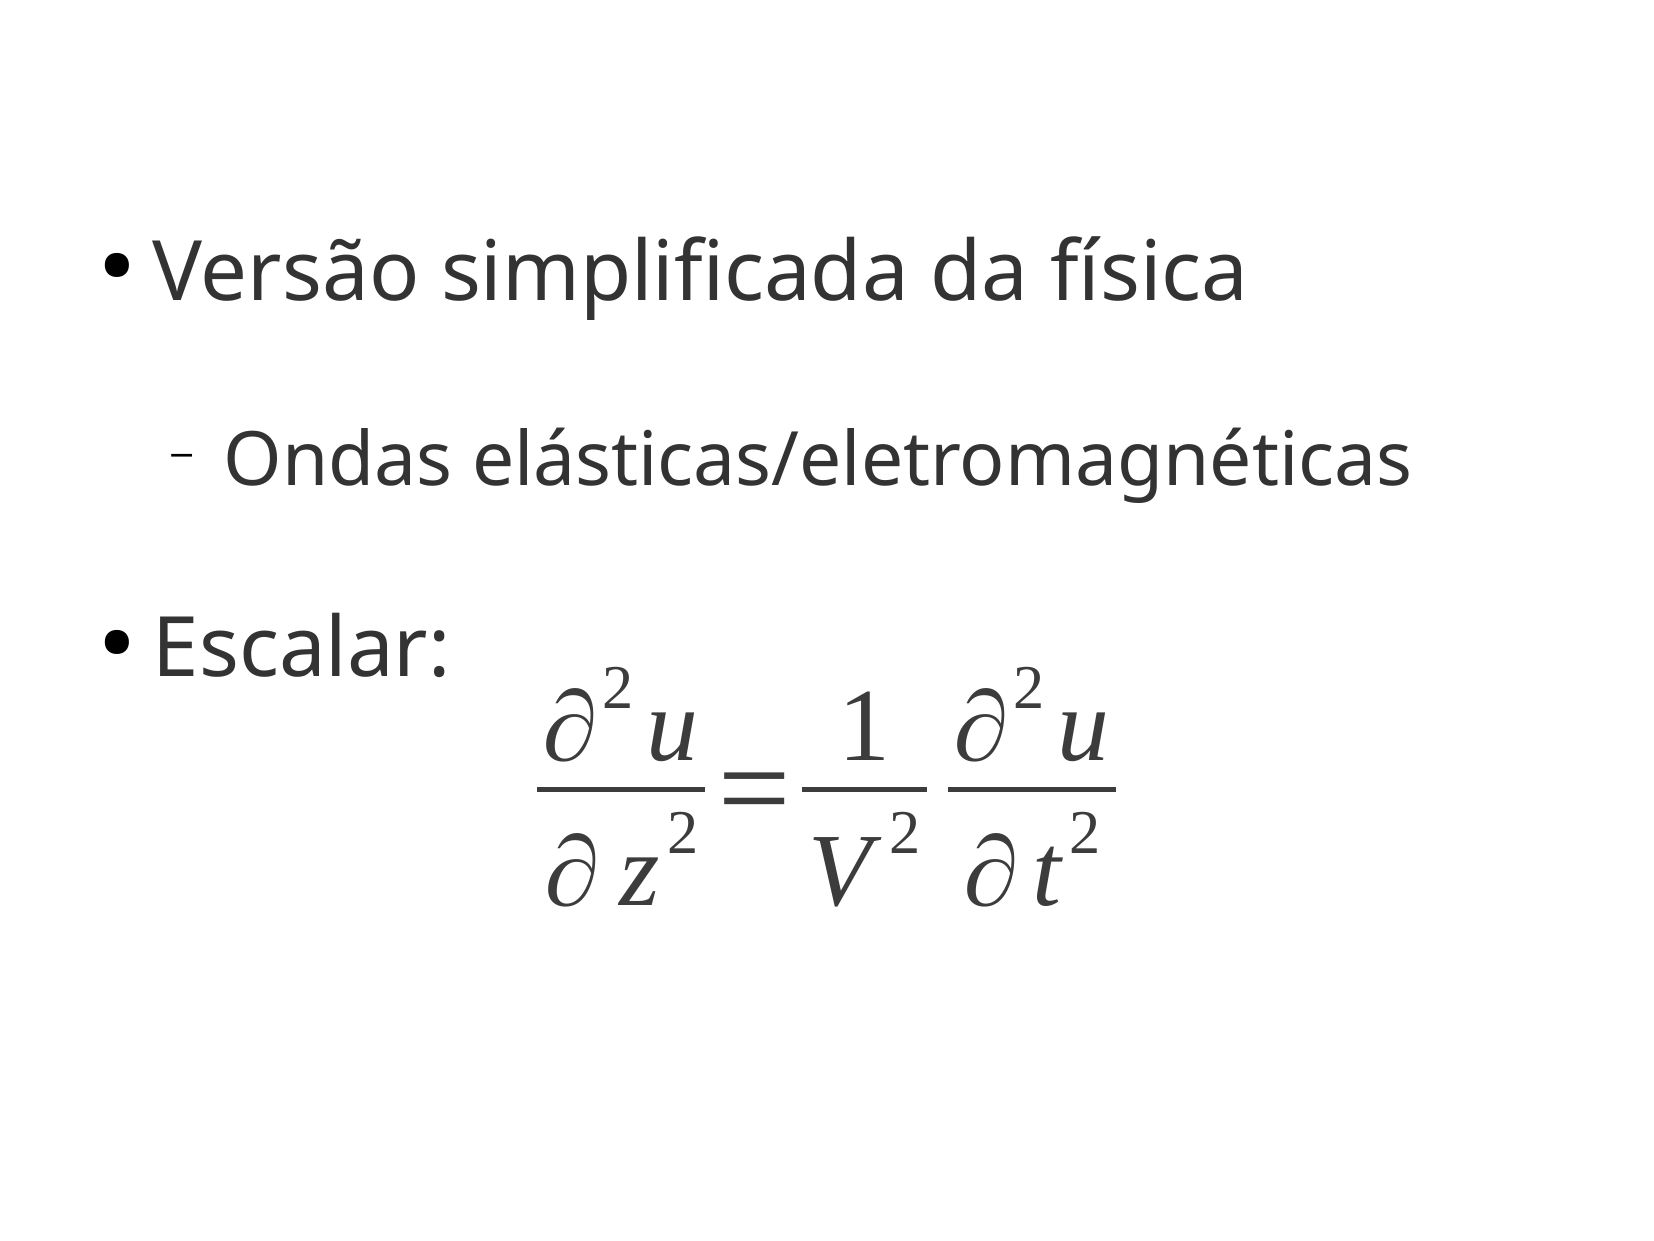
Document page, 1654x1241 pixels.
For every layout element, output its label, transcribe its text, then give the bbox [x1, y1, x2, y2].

chart [525, 652, 1128, 928]
list Versão simplificada da física Ondas elásticas/eletromagnéticas Escalar: [82, 154, 1538, 874]
